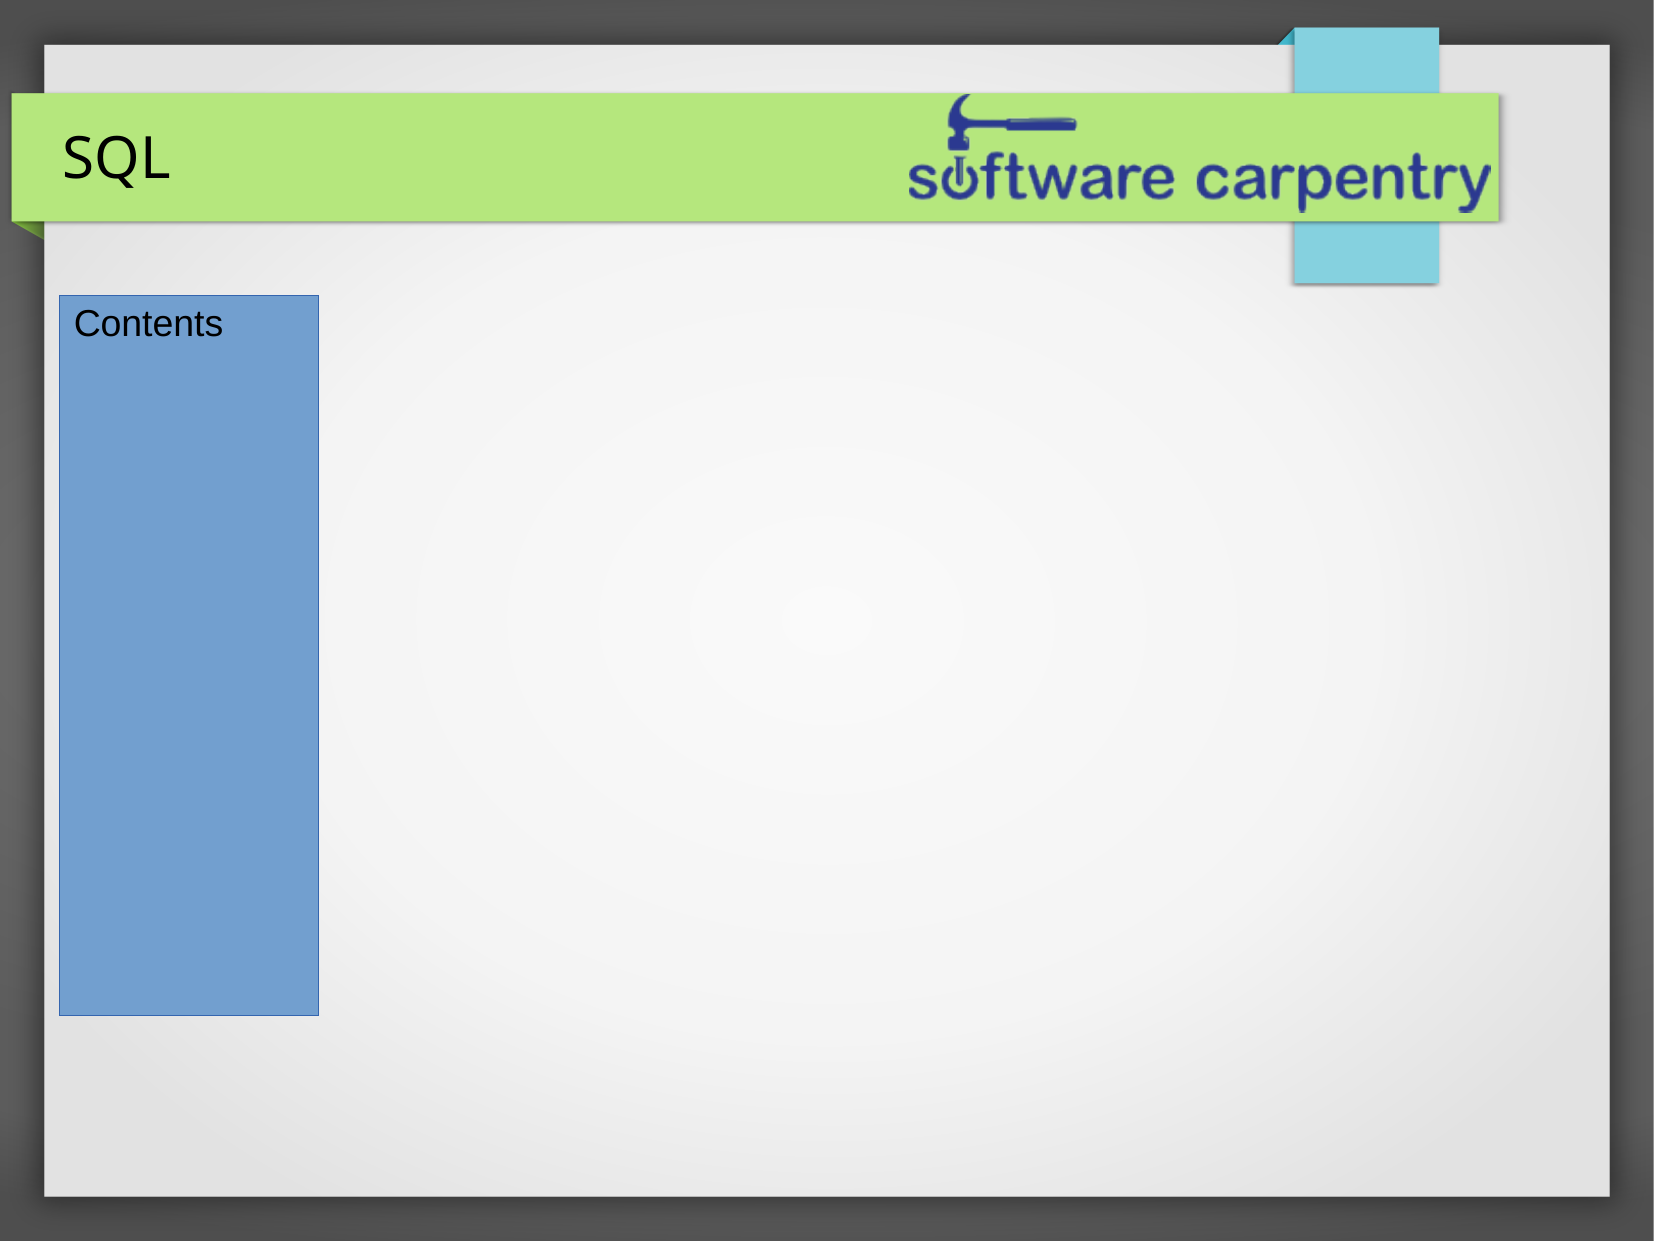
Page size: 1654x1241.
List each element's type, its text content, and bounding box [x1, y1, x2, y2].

picture [0, 0, 1654, 1241]
text_box Contents [59, 295, 319, 1016]
text_box SQL [48, 109, 186, 196]
